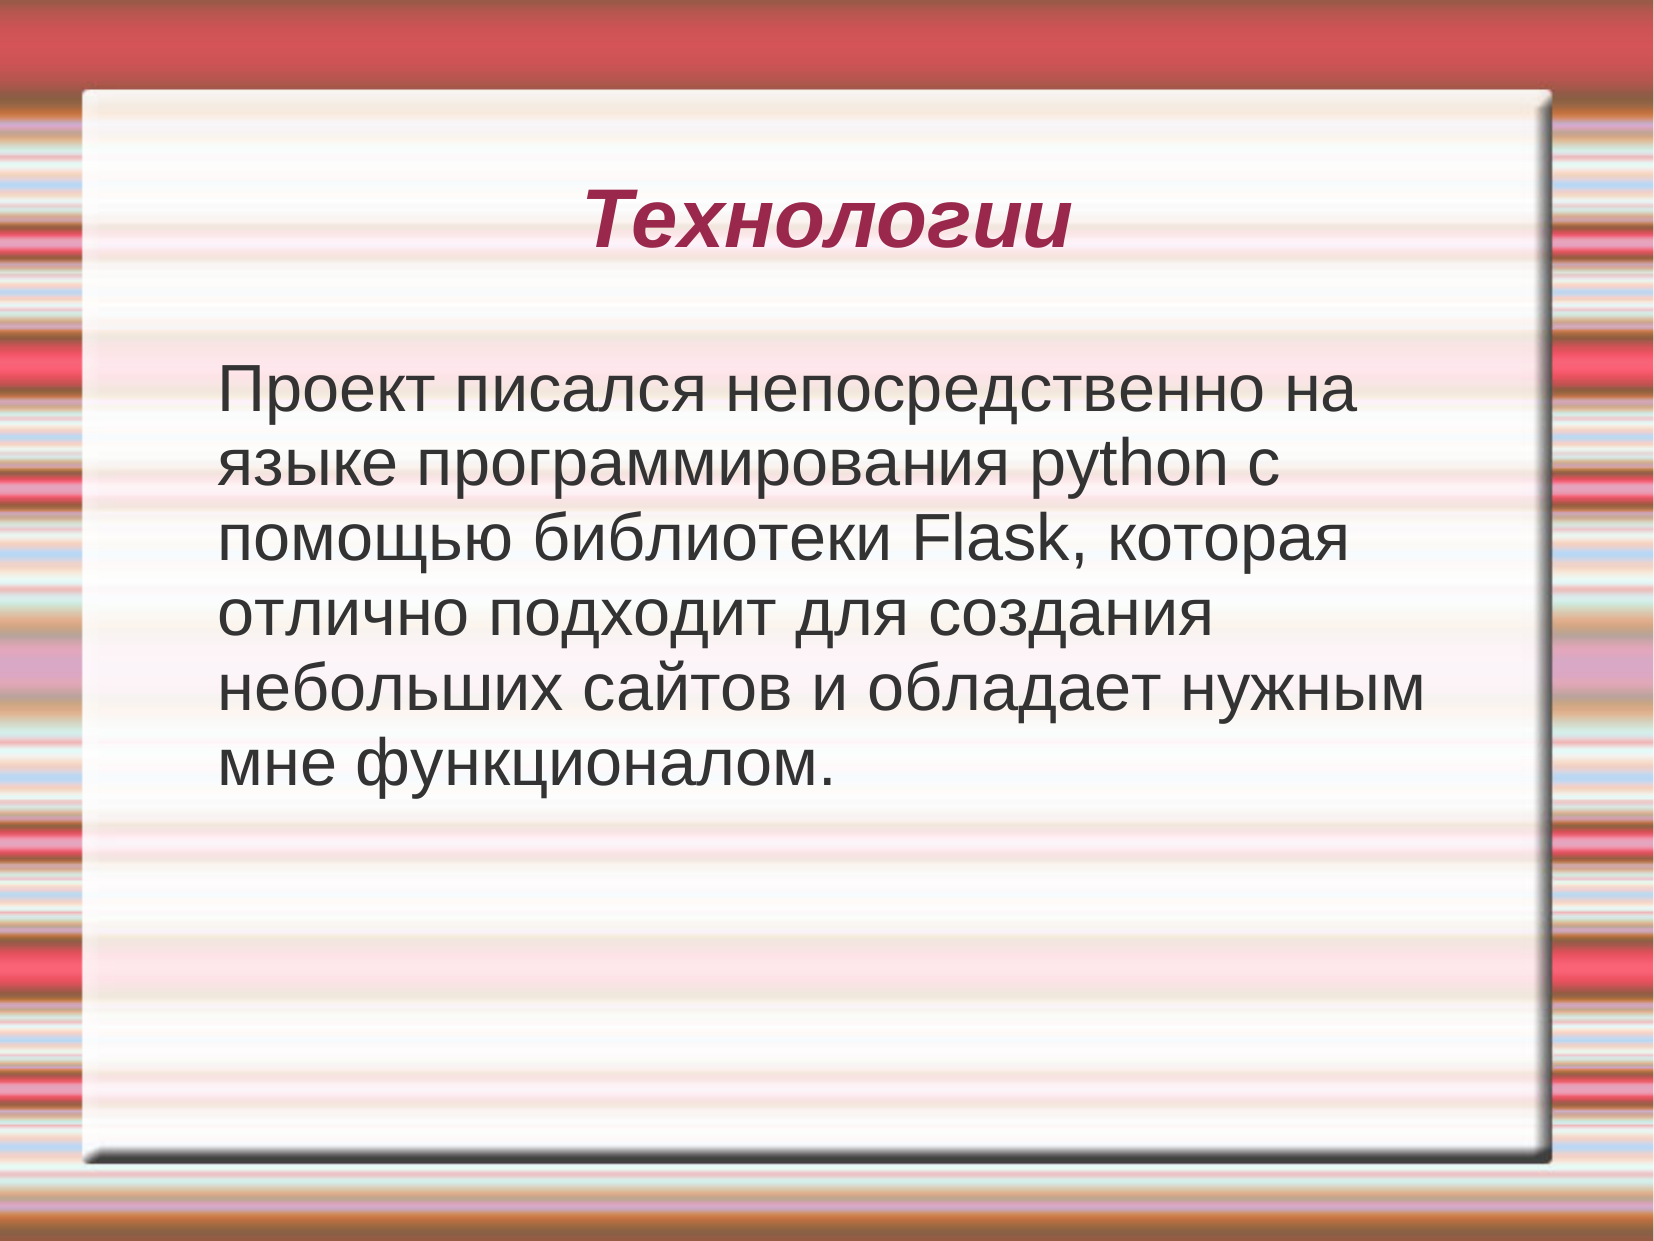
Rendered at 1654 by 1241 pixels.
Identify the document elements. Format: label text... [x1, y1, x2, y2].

picture [0, 0, 1654, 1241]
title Технологии [121, 114, 1534, 322]
list Проект писался непосредственно на языке программирования python с помощью библиотеки Flask, которая отлично подходит для создания небольших сайтов и обладает нужным мне функционалом. [134, 350, 1516, 1132]
